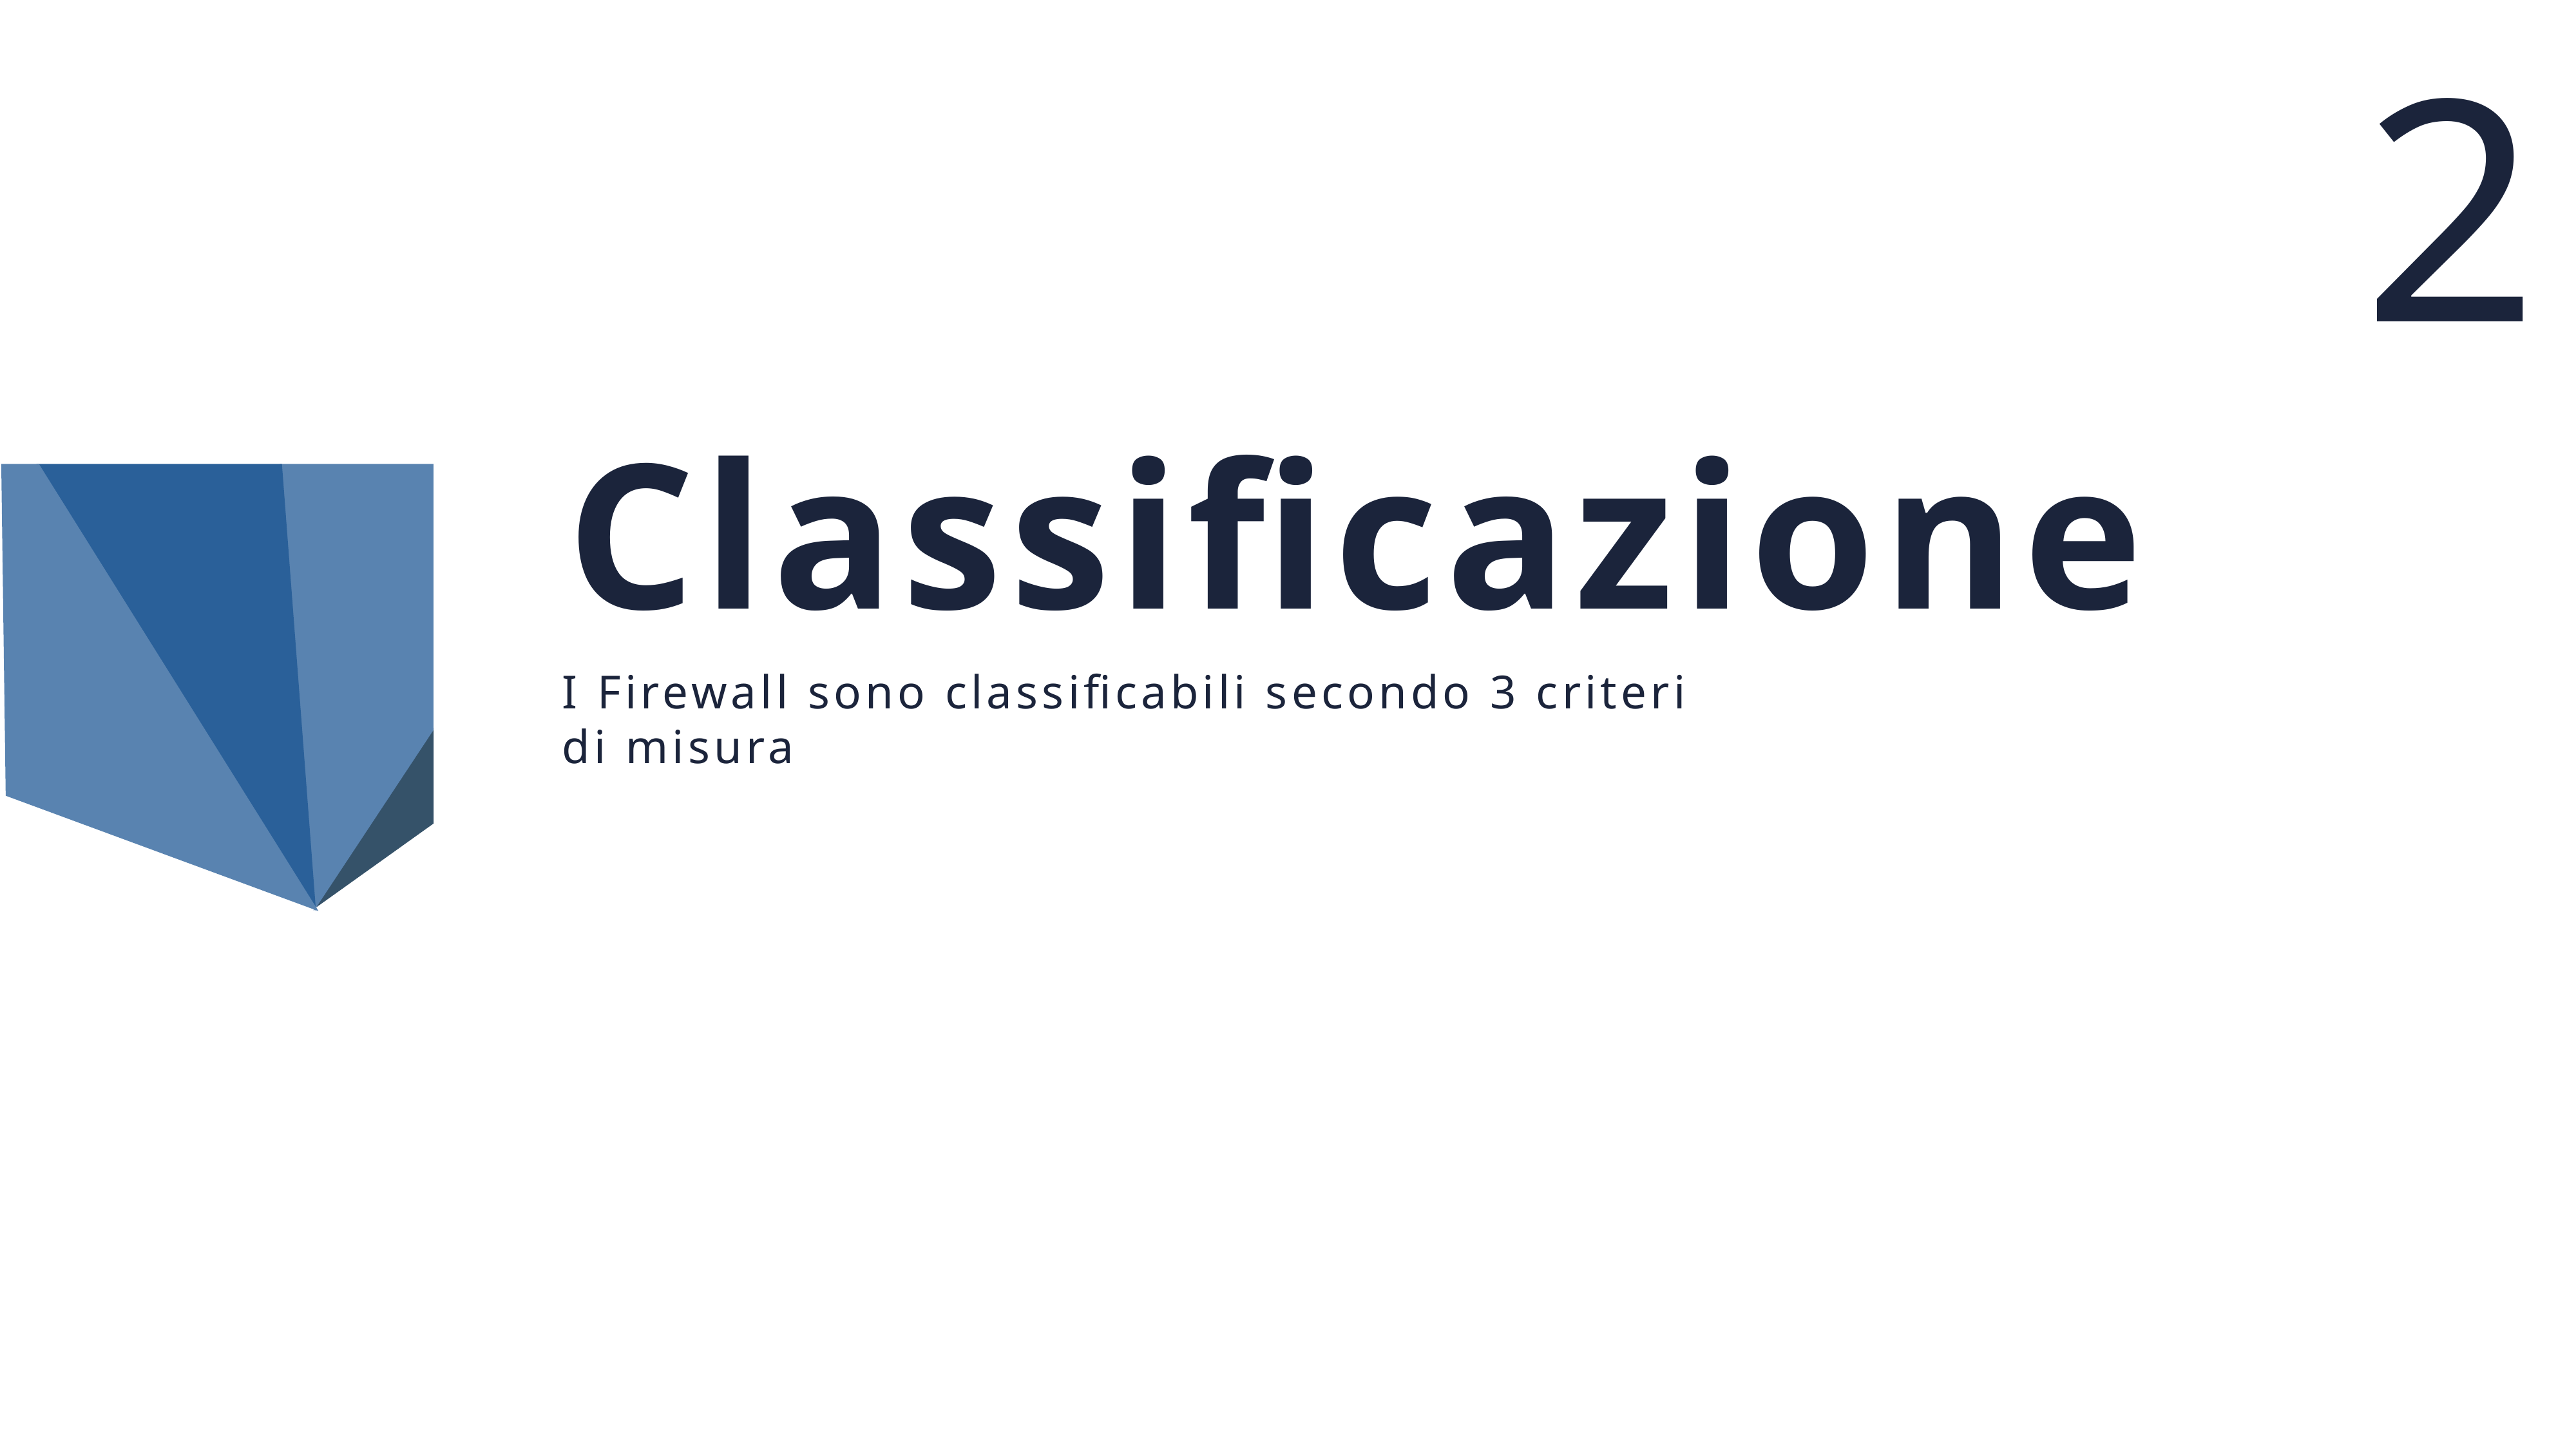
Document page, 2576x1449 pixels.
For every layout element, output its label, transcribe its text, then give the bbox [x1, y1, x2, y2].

text_box [1, 464, 434, 911]
text_box 2 [2352, 8, 2549, 388]
text_box I Firewall sono classificabili secondo 3 criteri di misura [552, 658, 1714, 777]
text_box Classificazione [557, 456, 2155, 654]
